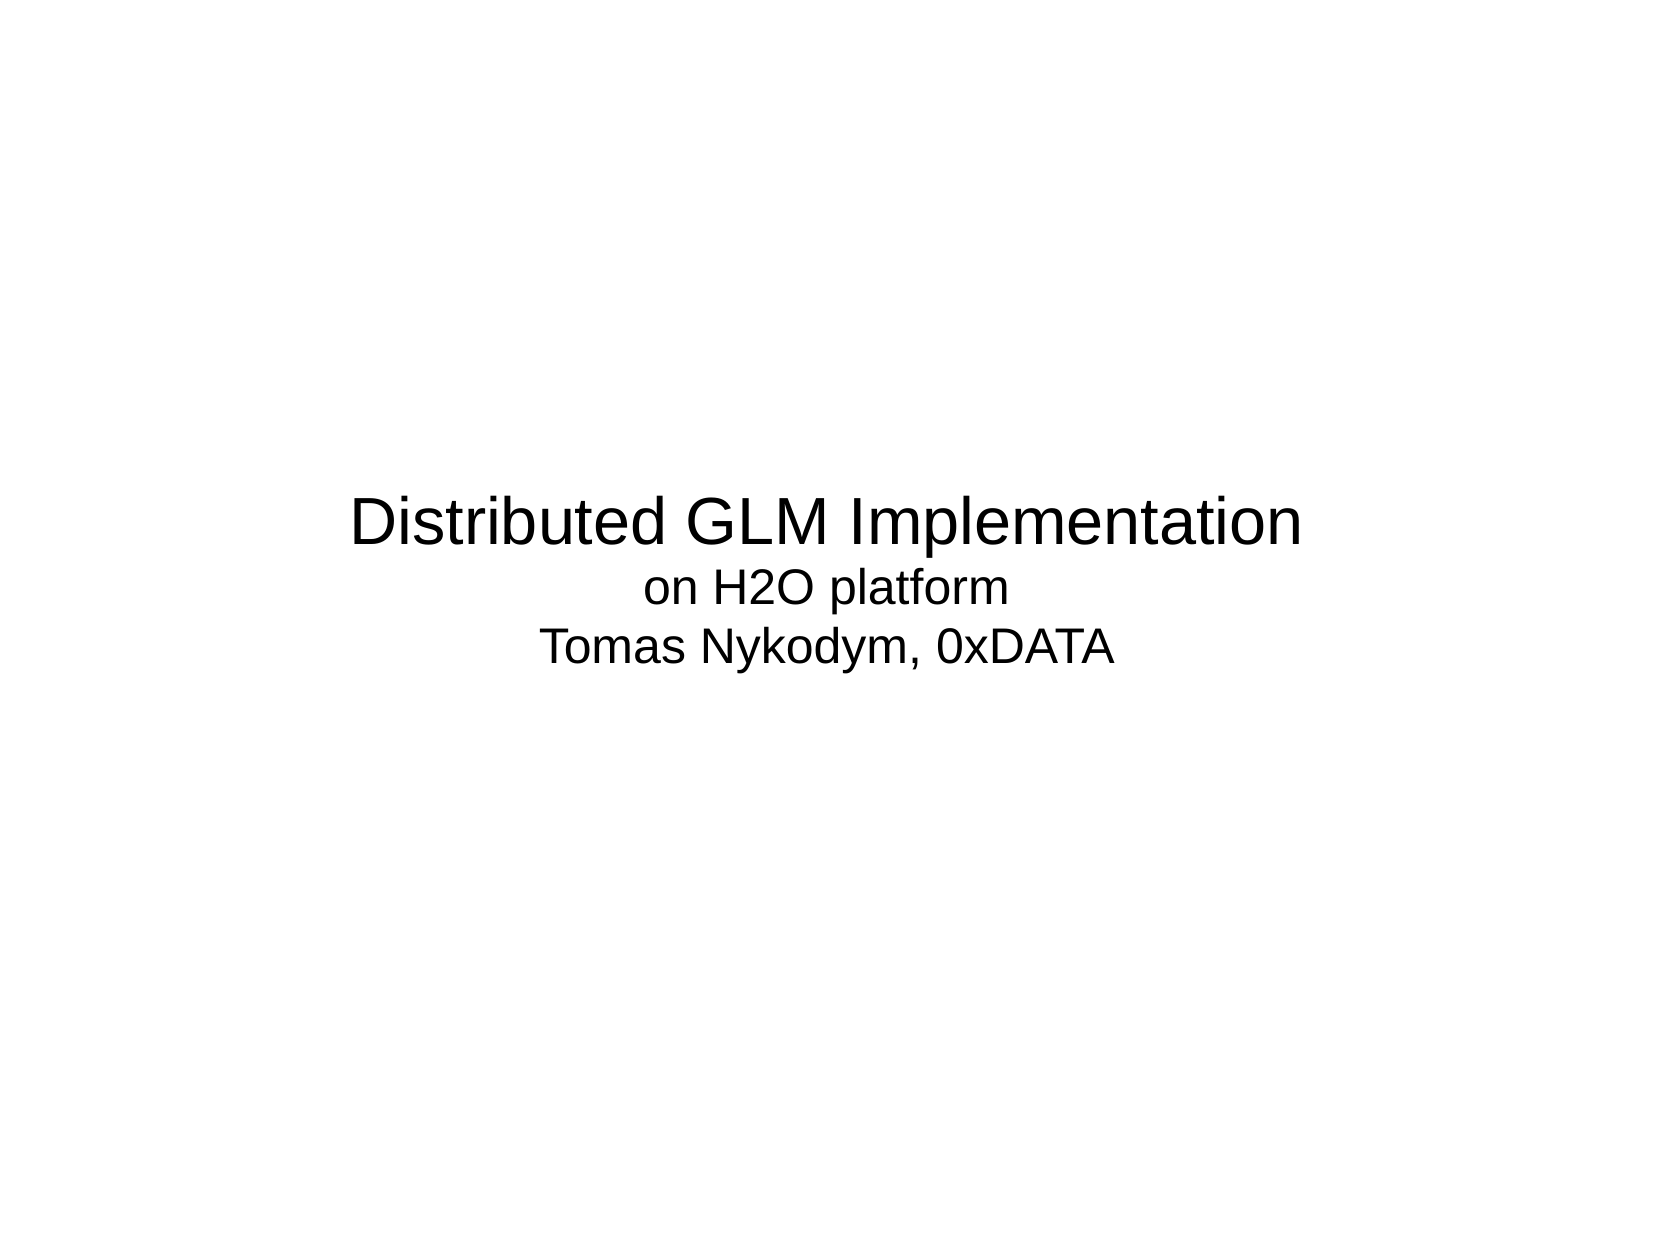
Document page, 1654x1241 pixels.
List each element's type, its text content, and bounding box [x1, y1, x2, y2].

subtitle Distributed GLM Implementation on H2O platform Tomas Nykodym, 0xDATA [82, 49, 1571, 1109]
